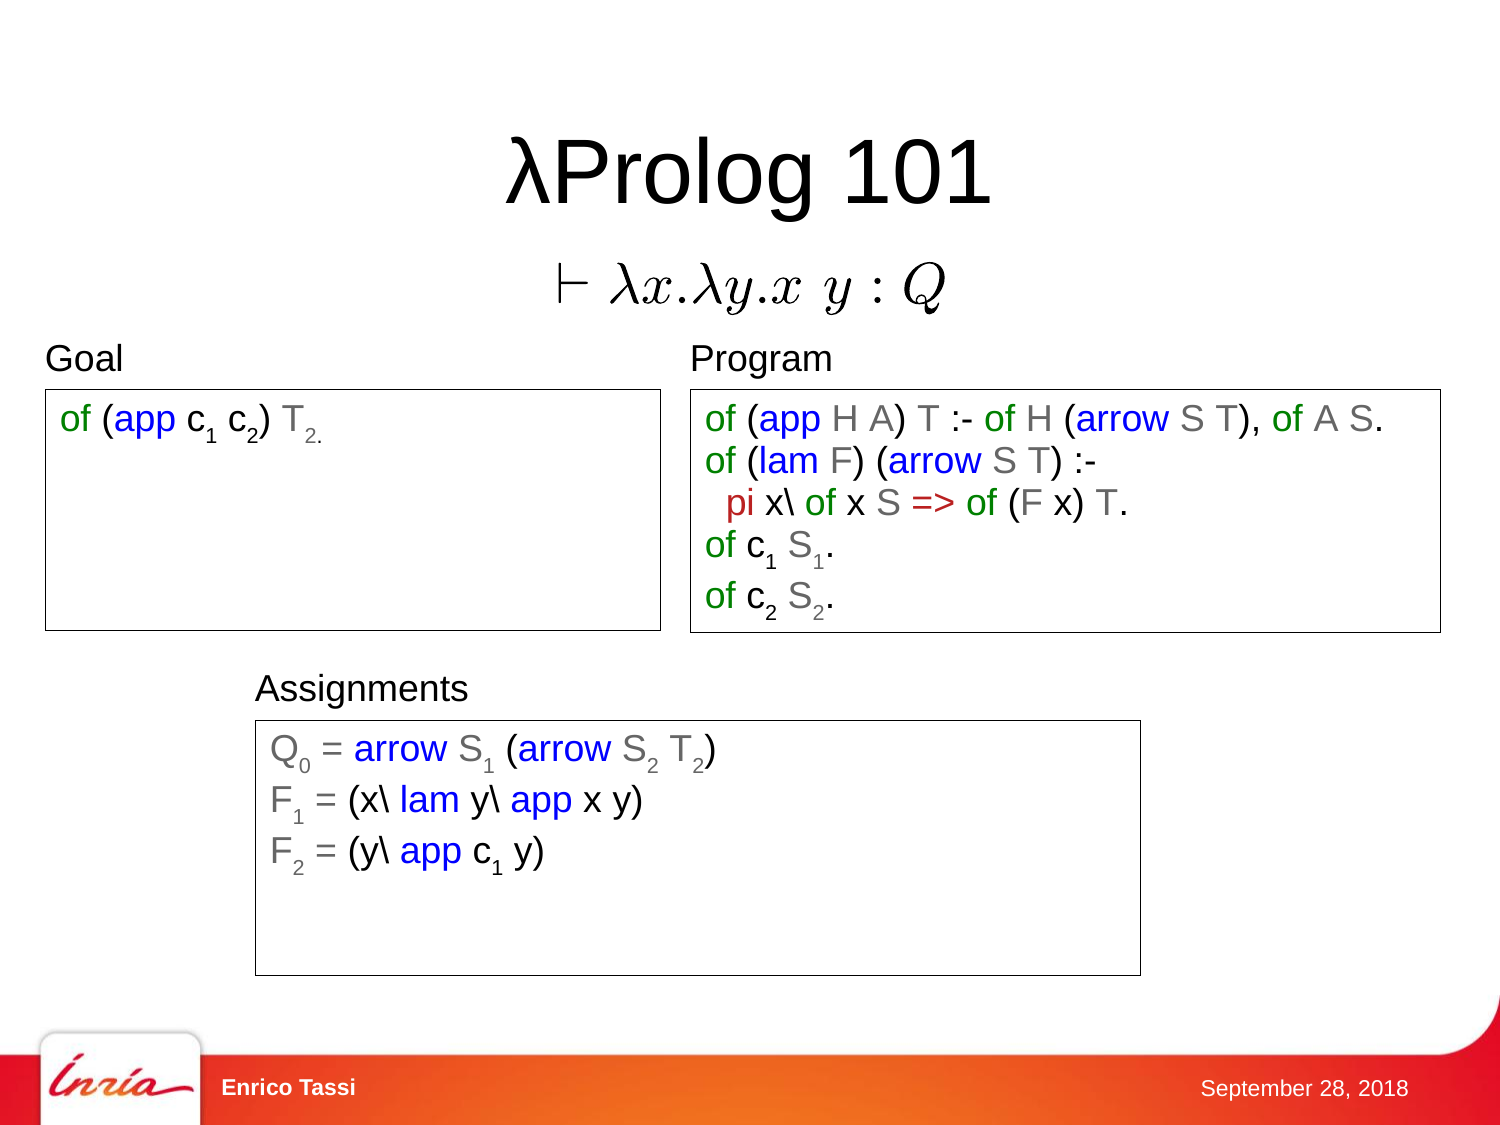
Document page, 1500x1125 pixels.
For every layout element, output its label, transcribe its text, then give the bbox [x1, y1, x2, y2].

text_box of (app H A) T :- of H (arrow S T), of A S. of (lam F) (arrow S T) :- pi x\ of x S => of (F x) T. of c1 S1. of c2 S2. [690, 389, 1441, 633]
text_box Goal [30, 329, 139, 387]
title λProlog 101 [131, 77, 1369, 266]
text_box Assignments [240, 660, 511, 721]
picture [0, 947, 1500, 1125]
text_box Program [675, 329, 849, 387]
text_box Q0 = arrow S1 (arrow S2 T2) F1 = (x\ lam y\ app x y) F2 = (y\ app c1 y) [255, 720, 1141, 976]
text_box of (app c1 c2) T2. [45, 389, 661, 631]
text_box [555, 261, 945, 316]
